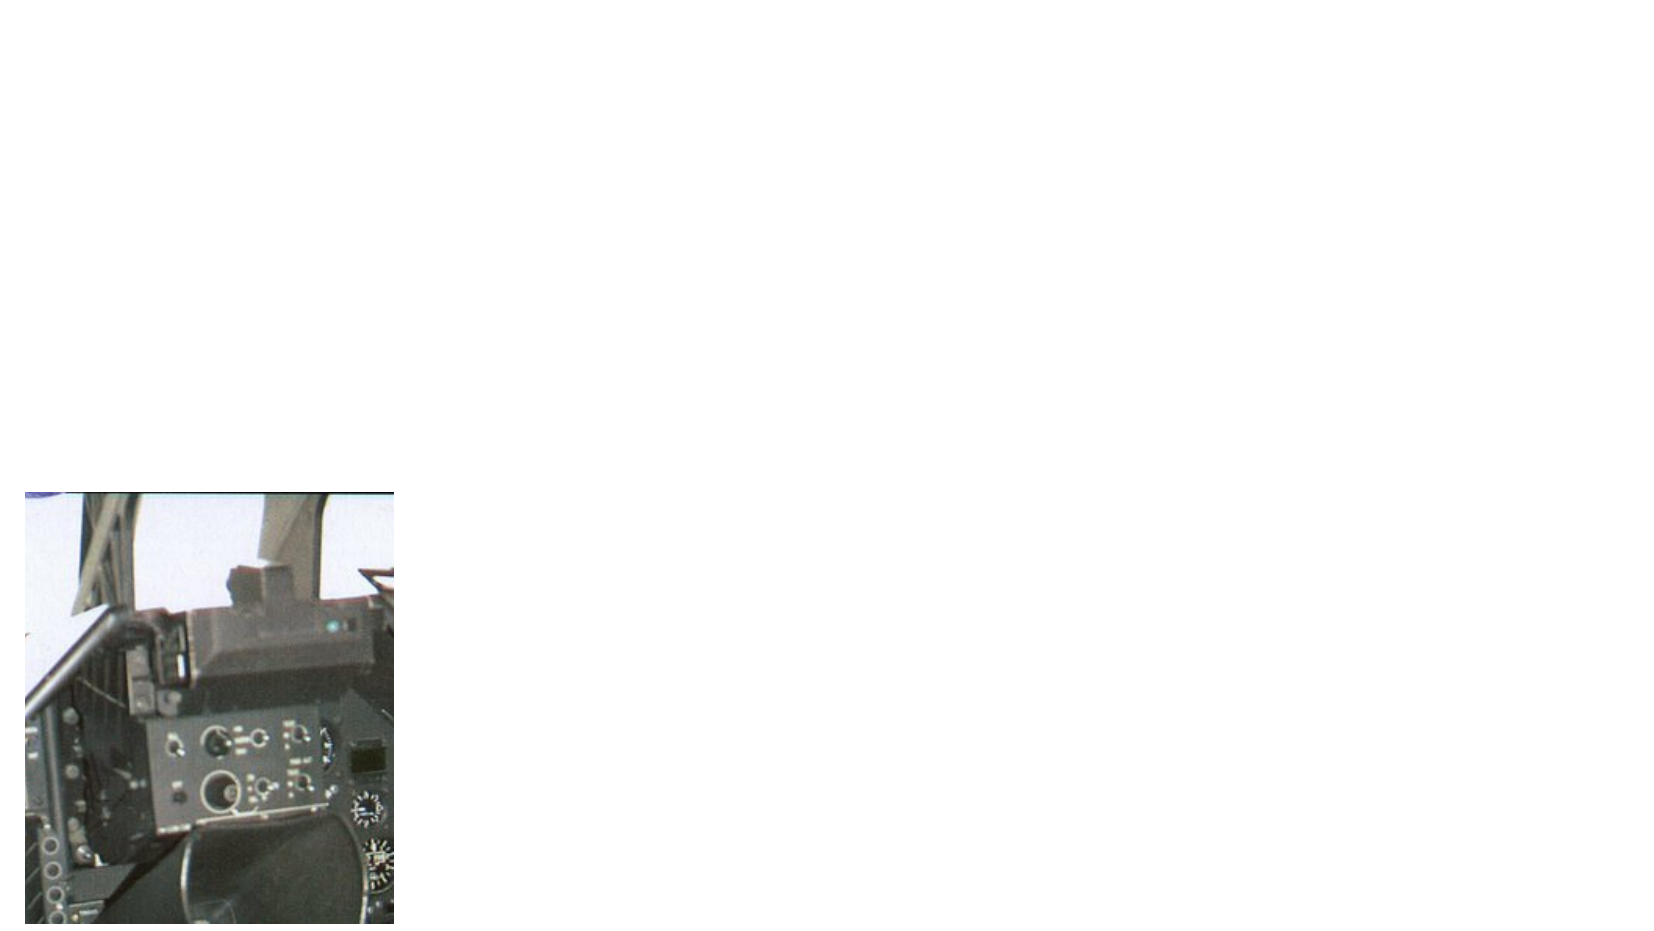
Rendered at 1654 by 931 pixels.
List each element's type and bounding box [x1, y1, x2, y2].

picture [25, 492, 394, 925]
